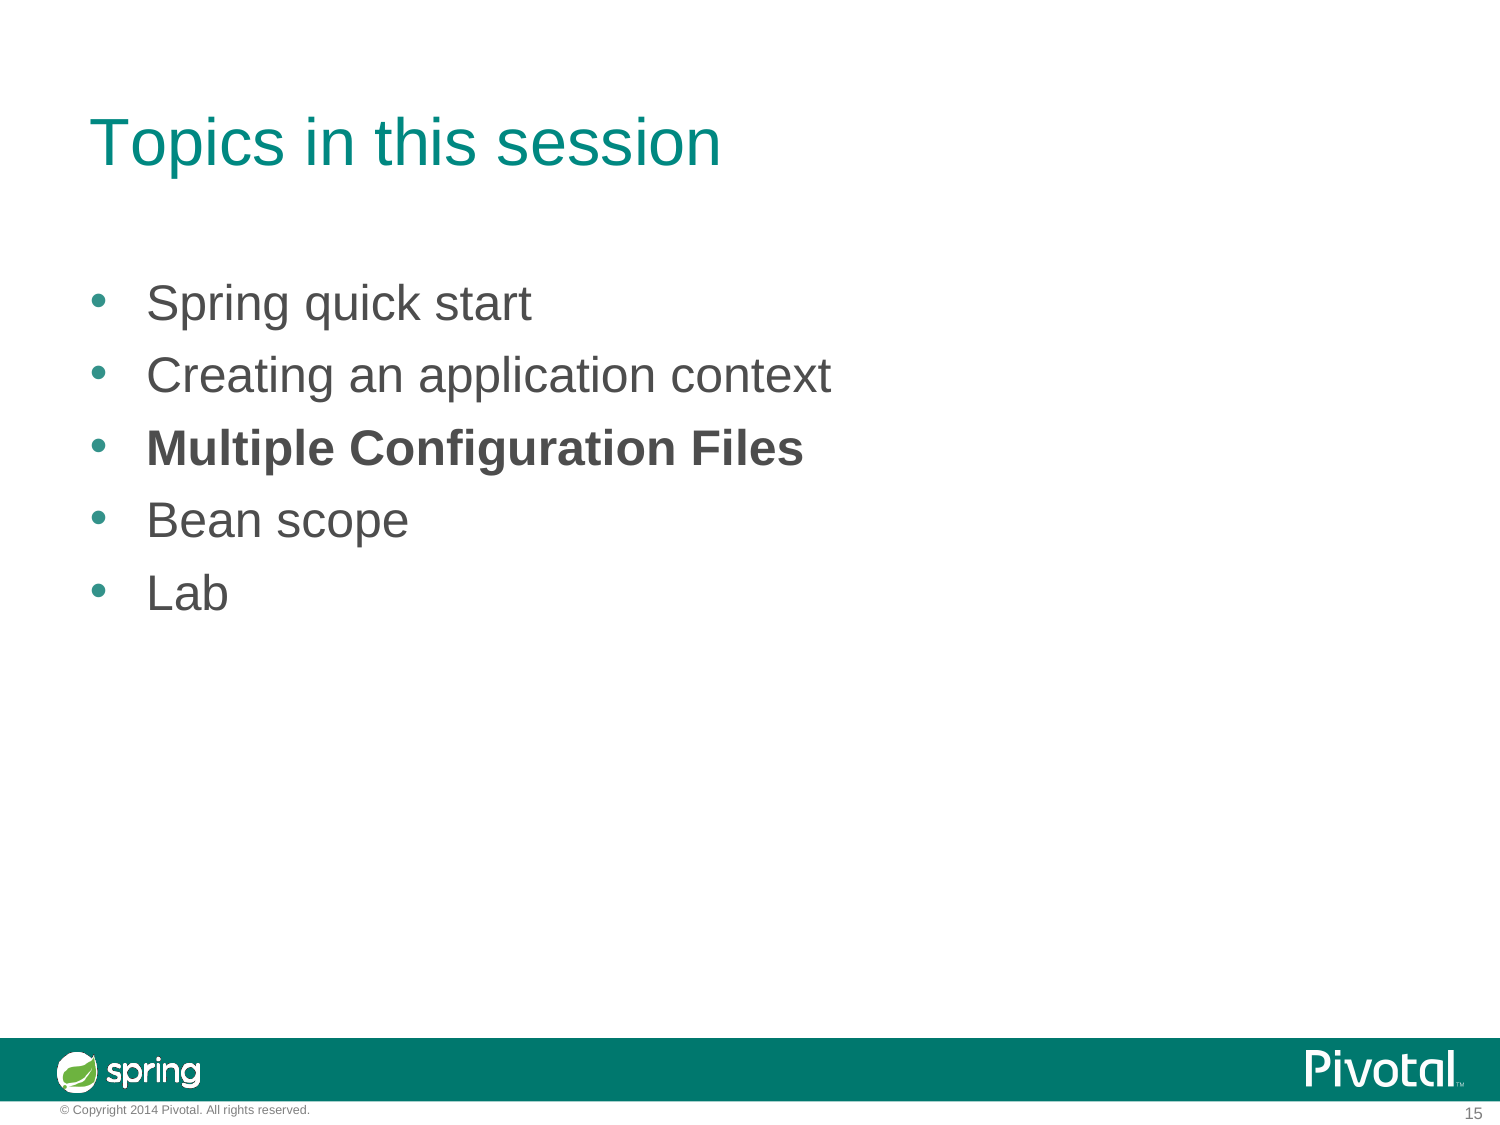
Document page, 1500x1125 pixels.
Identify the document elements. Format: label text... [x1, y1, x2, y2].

picture [32, 1041, 210, 1103]
title Topics in this session [75, 45, 1426, 233]
list Spring quick start Creating an application context Multiple Configuration Files Bean scope Lab [75, 262, 1426, 1005]
picture [1306, 1050, 1464, 1087]
